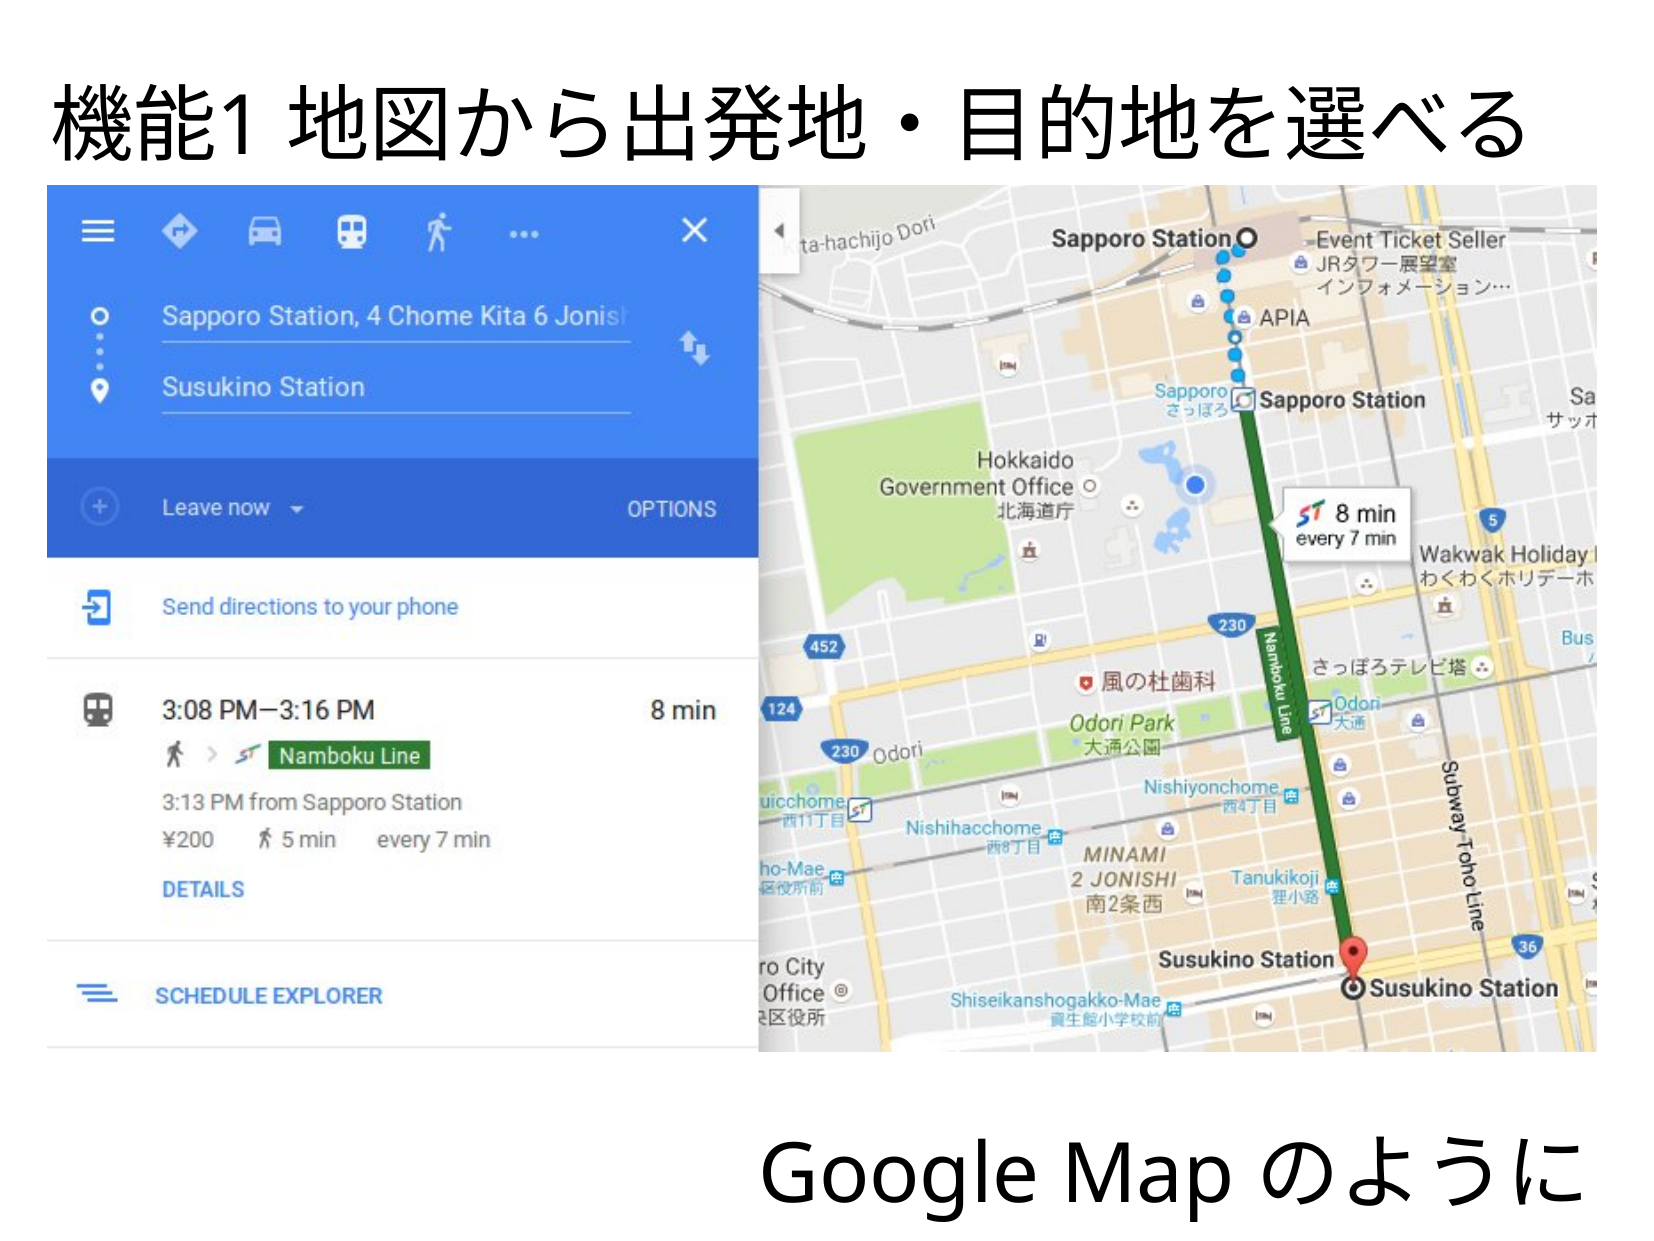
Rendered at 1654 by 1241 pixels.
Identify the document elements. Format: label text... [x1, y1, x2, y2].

text_box 機能1 地図から出発地・目的地を選べる [35, 50, 1568, 149]
picture [47, 185, 1597, 1052]
text_box Google Map のように [744, 1098, 1631, 1197]
